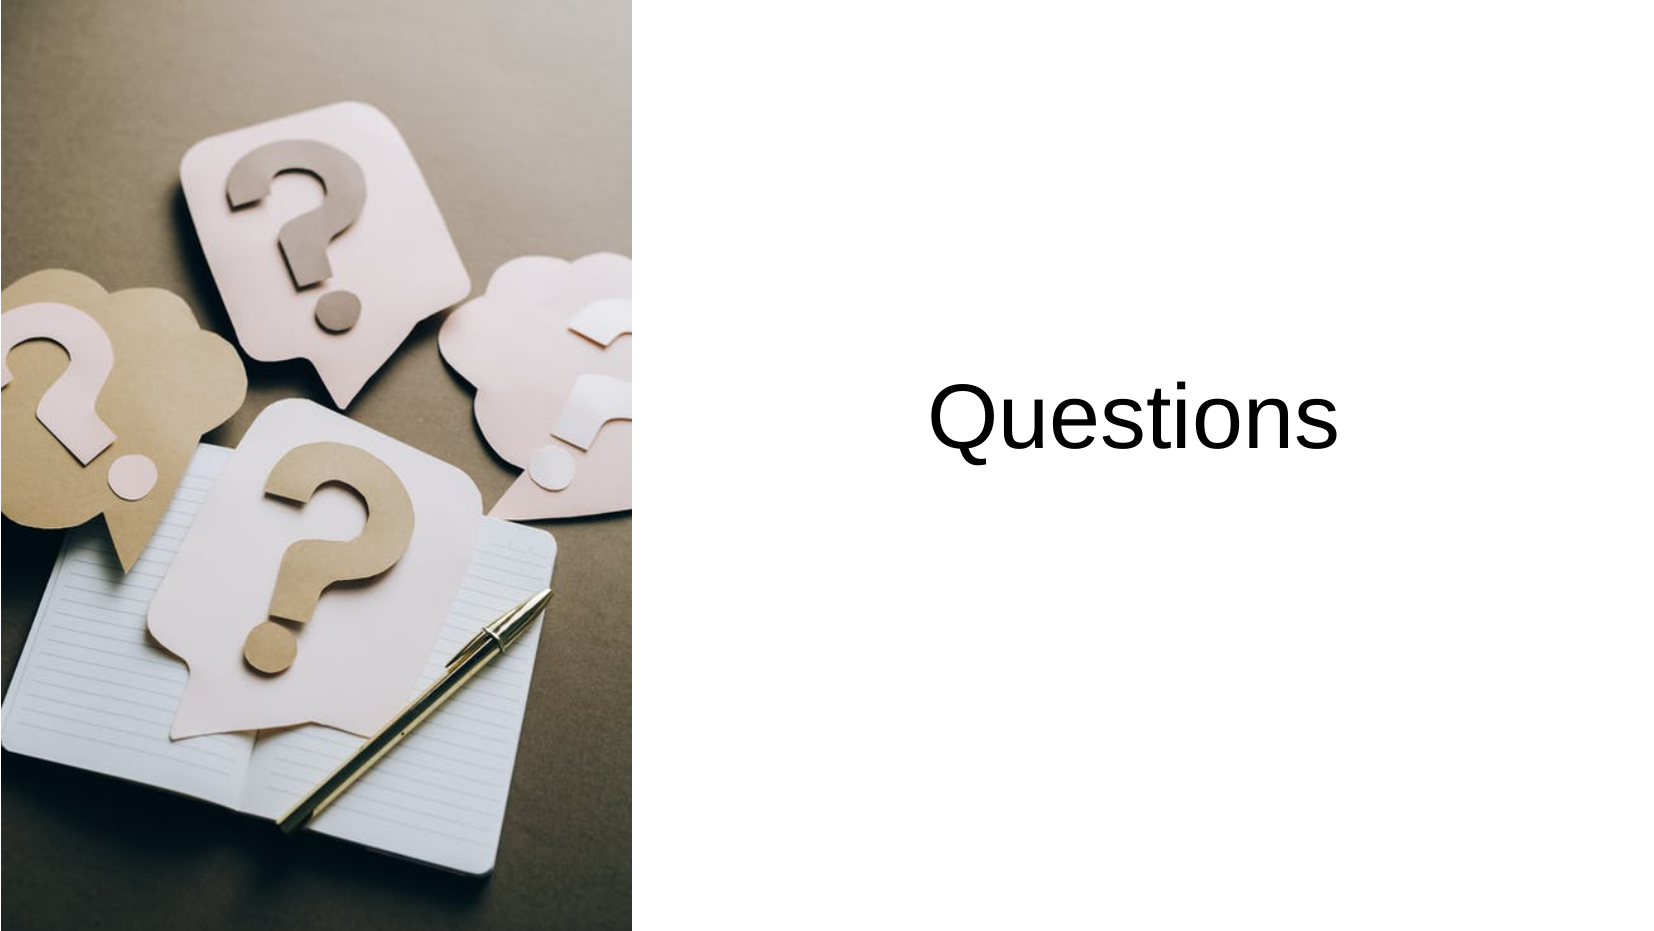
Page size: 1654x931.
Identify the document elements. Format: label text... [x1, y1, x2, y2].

picture [1, 0, 632, 931]
title Questions [814, 160, 1453, 674]
